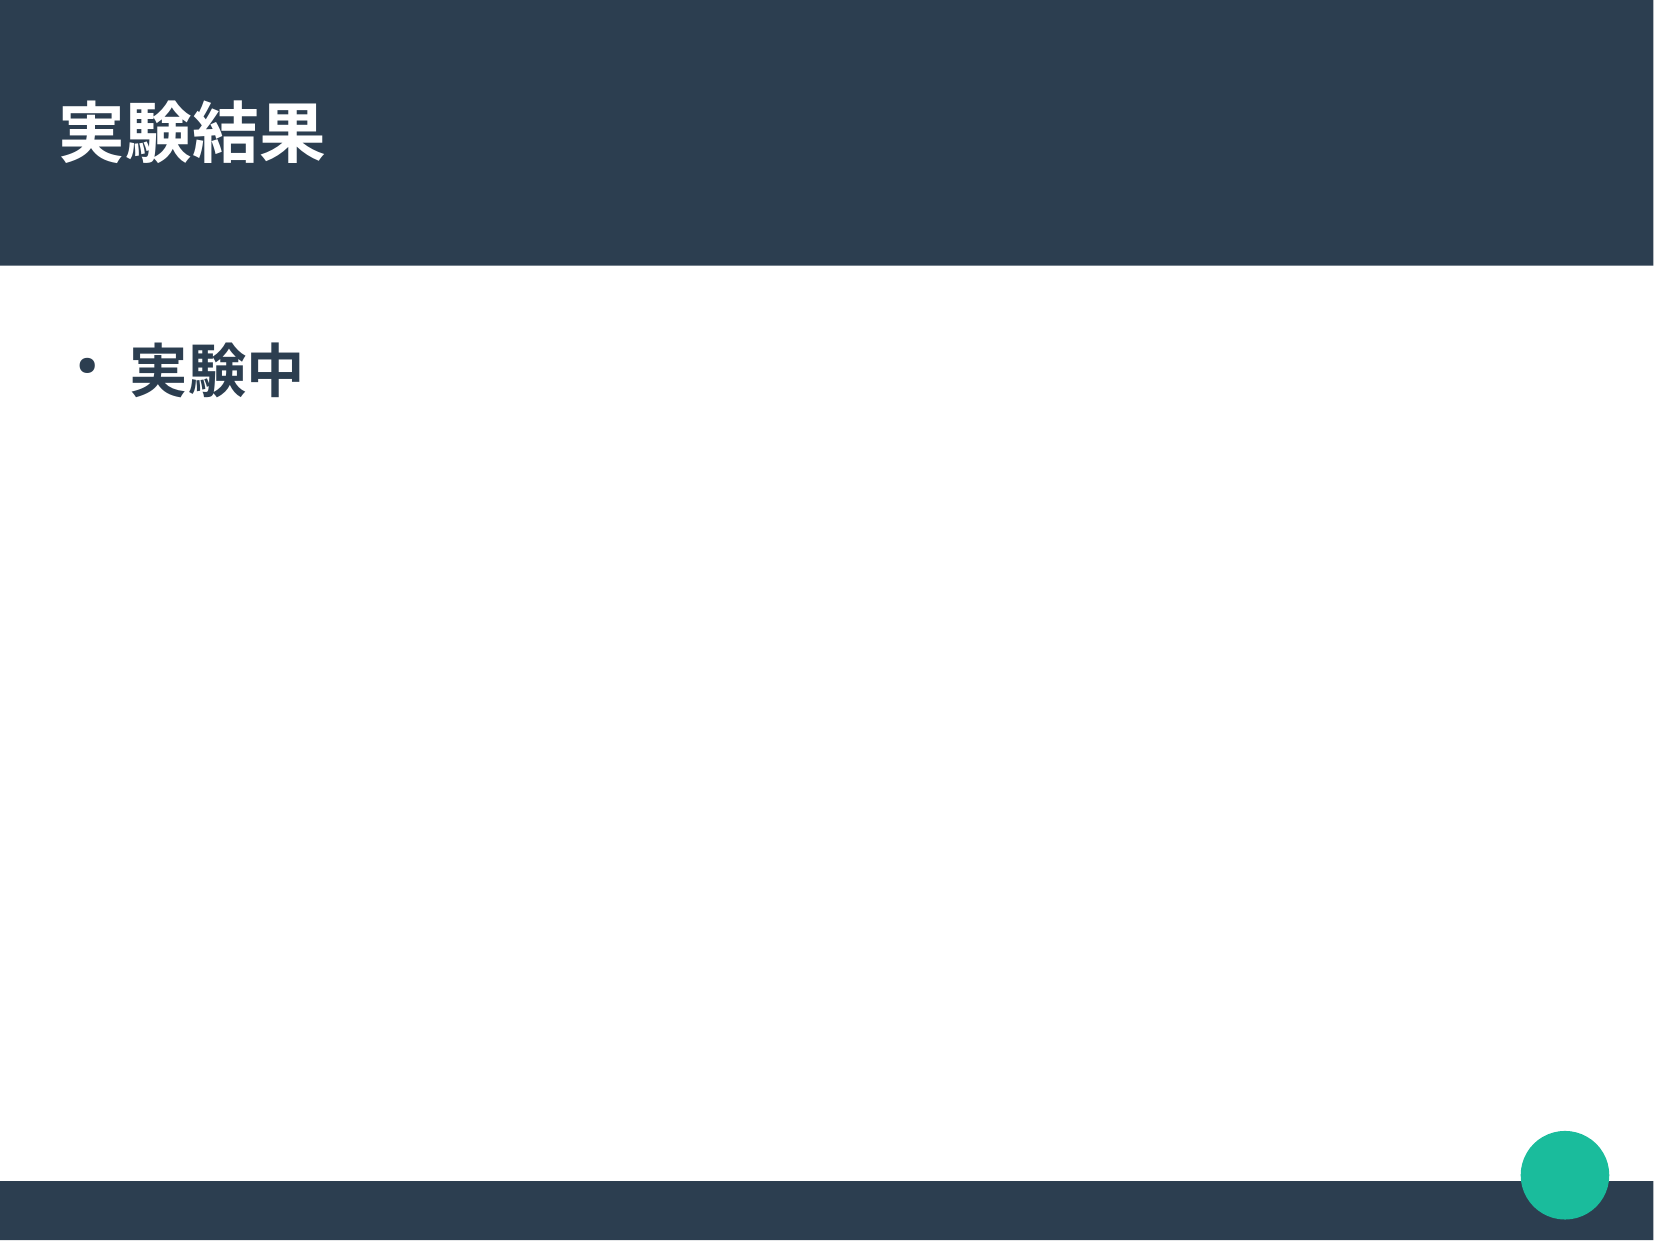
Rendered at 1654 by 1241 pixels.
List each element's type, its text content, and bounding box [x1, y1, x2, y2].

list 実験中 [59, 324, 1595, 1152]
title 実験結果 [59, 49, 1595, 207]
